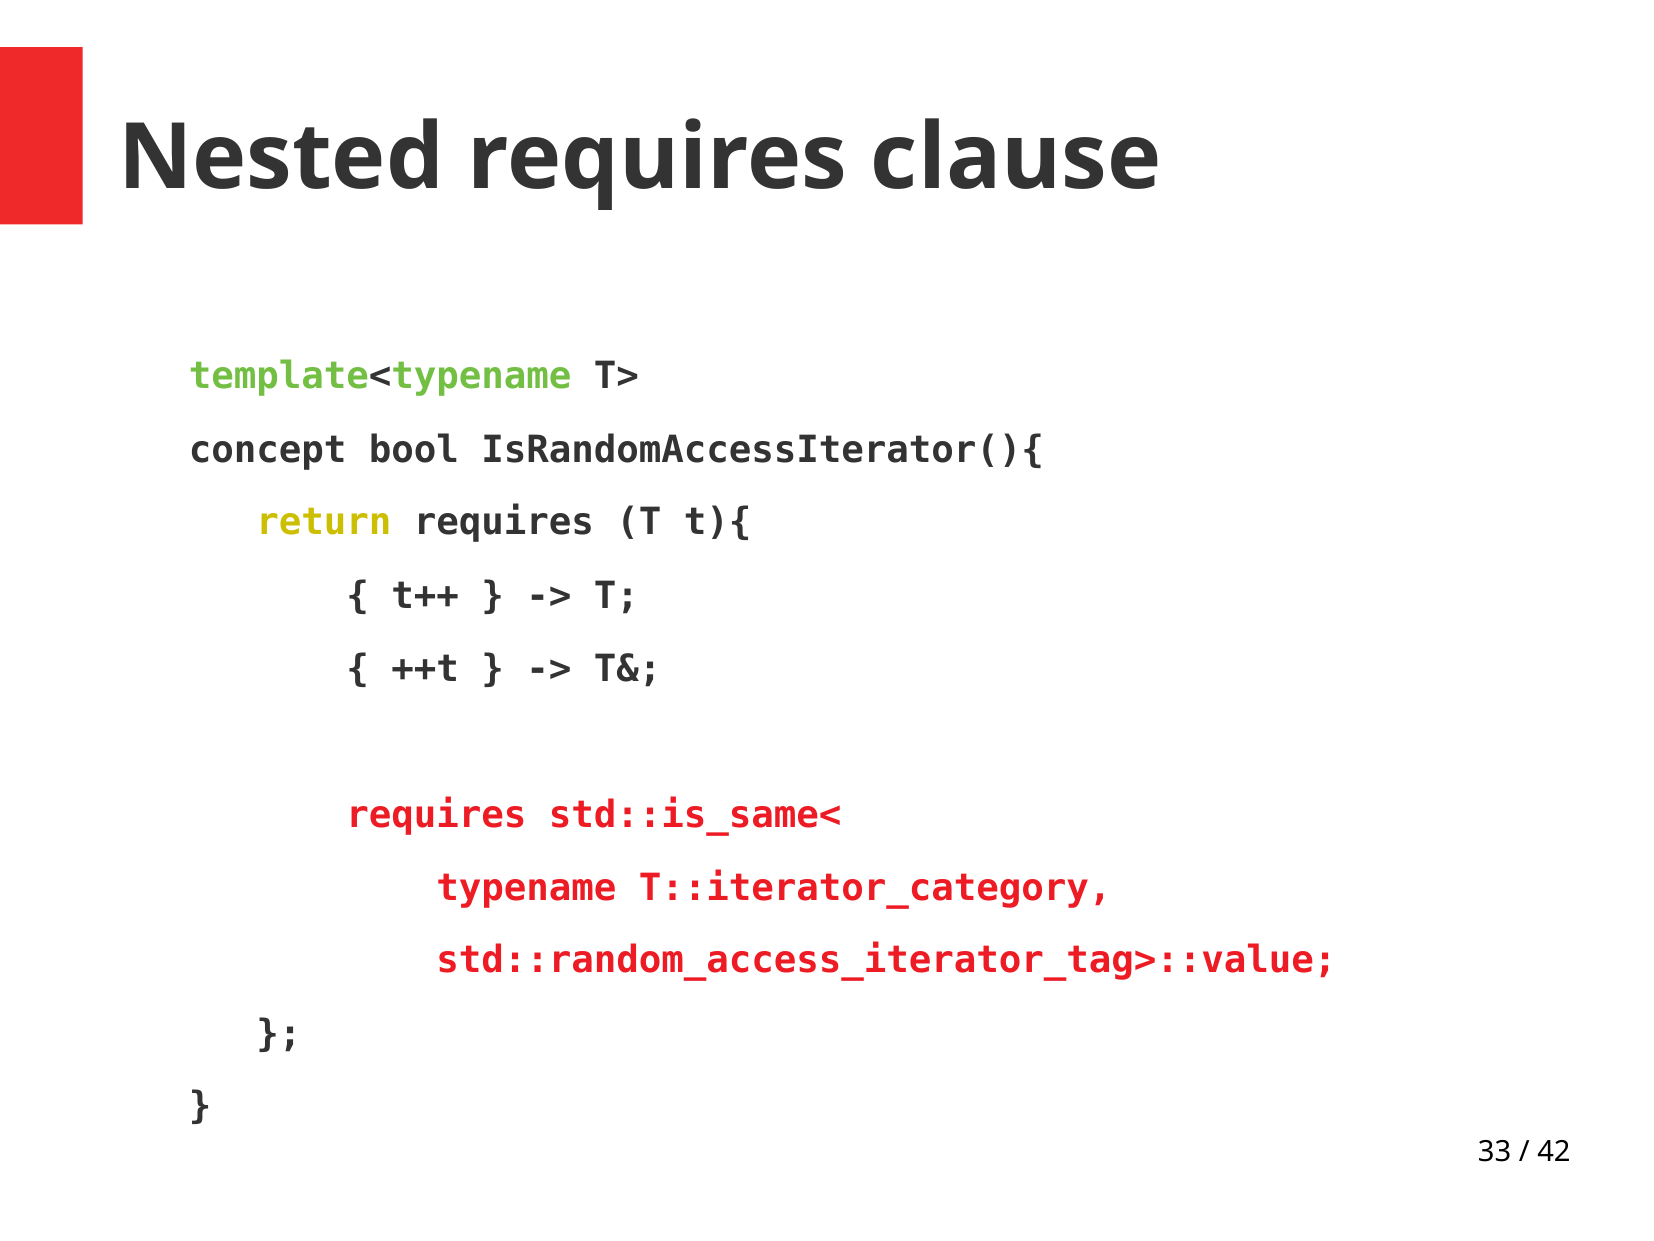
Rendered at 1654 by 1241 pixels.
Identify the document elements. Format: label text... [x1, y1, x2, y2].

title Nested requires clause [118, 49, 1571, 257]
list template<typename T> concept bool IsRandomAccessIterator(){ return requires (T t){ { t++ } -> T; { ++t } -> T&; requires std::is_same< typename T::iterator_category, std::random_access_iterator_tag>::value; }; } [118, 354, 1536, 1074]
